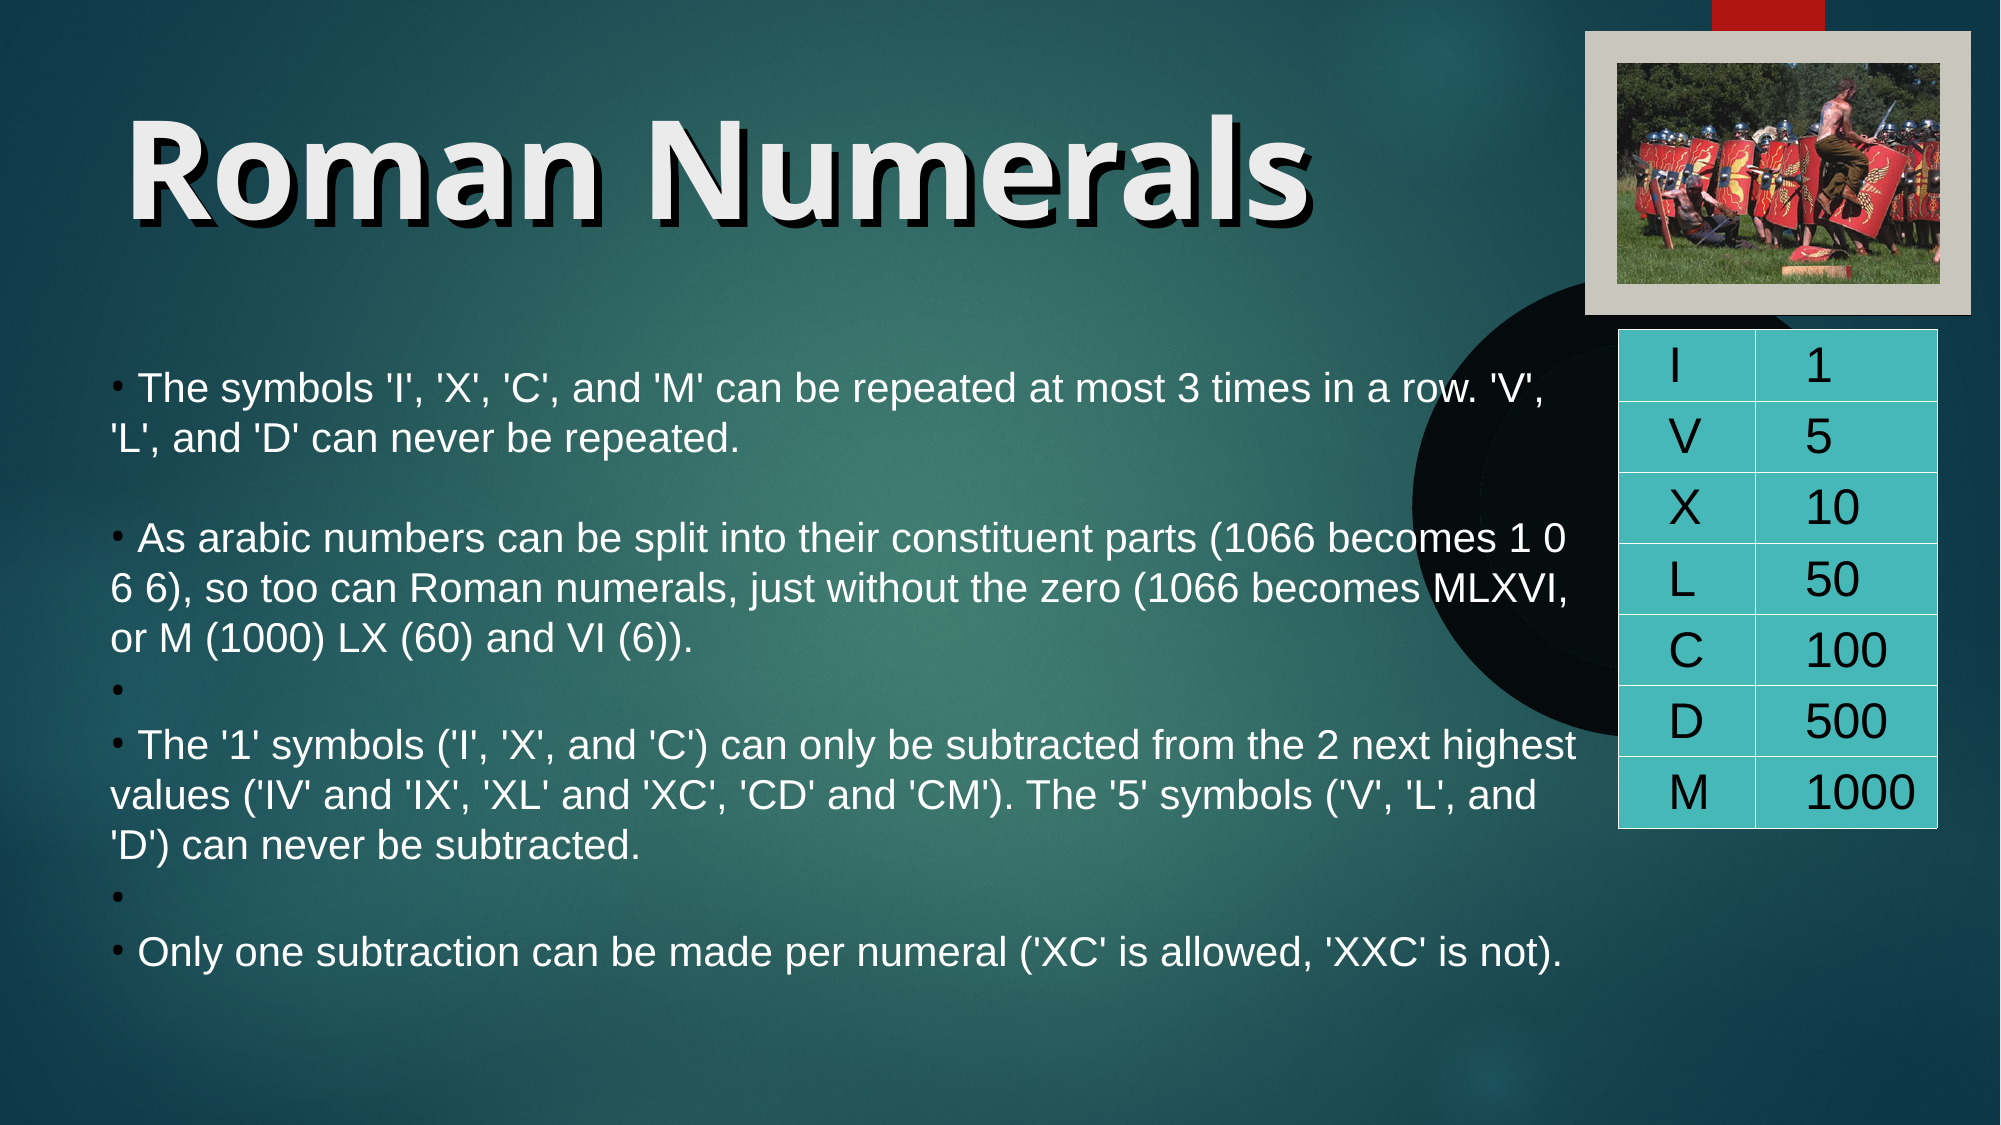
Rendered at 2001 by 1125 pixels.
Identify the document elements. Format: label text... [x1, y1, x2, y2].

table_cell X [1619, 473, 1755, 543]
table_cell 500 [1756, 686, 1937, 756]
table_cell V [1619, 402, 1755, 472]
text_box The symbols 'I', 'X', 'C', and 'M' can be repeated at most 3 times in a row. 'V', 'L', and 'D' can never be repeated. As arabic numbers can be split into their constituent parts (1066 becomes 1 0 6 6), so too can Roman numerals, just without the zero (1066 becomes MLXVI, or M (1000) LX (60) and VI (6)). The '1' symbols ('I', 'X', and 'C') can only be subtracted from the 2 next highest values ('IV' and 'IX', 'XL' and 'XC', 'CD' and 'CM'). The '5' symbols ('V', 'L', and 'D') can never be subtracted. Only one subtraction can be made per numeral ('XC' is allowed, 'XXC' is not). [95, 302, 1602, 970]
table_cell 1000 [1756, 757, 1937, 828]
title Roman Numerals [106, 74, 1585, 302]
table_header I [1619, 330, 1755, 401]
table_cell 10 [1756, 473, 1937, 543]
table_cell D [1619, 686, 1755, 756]
table_cell 100 [1756, 615, 1937, 685]
table_cell C [1619, 615, 1755, 685]
table_cell L [1619, 544, 1755, 614]
table_cell 50 [1756, 544, 1937, 614]
table_header 1 [1756, 330, 1937, 401]
table_cell M [1619, 757, 1755, 828]
picture [0, 0, 2001, 1125]
picture [1616, 62, 1941, 285]
table_cell 5 [1756, 402, 1937, 472]
